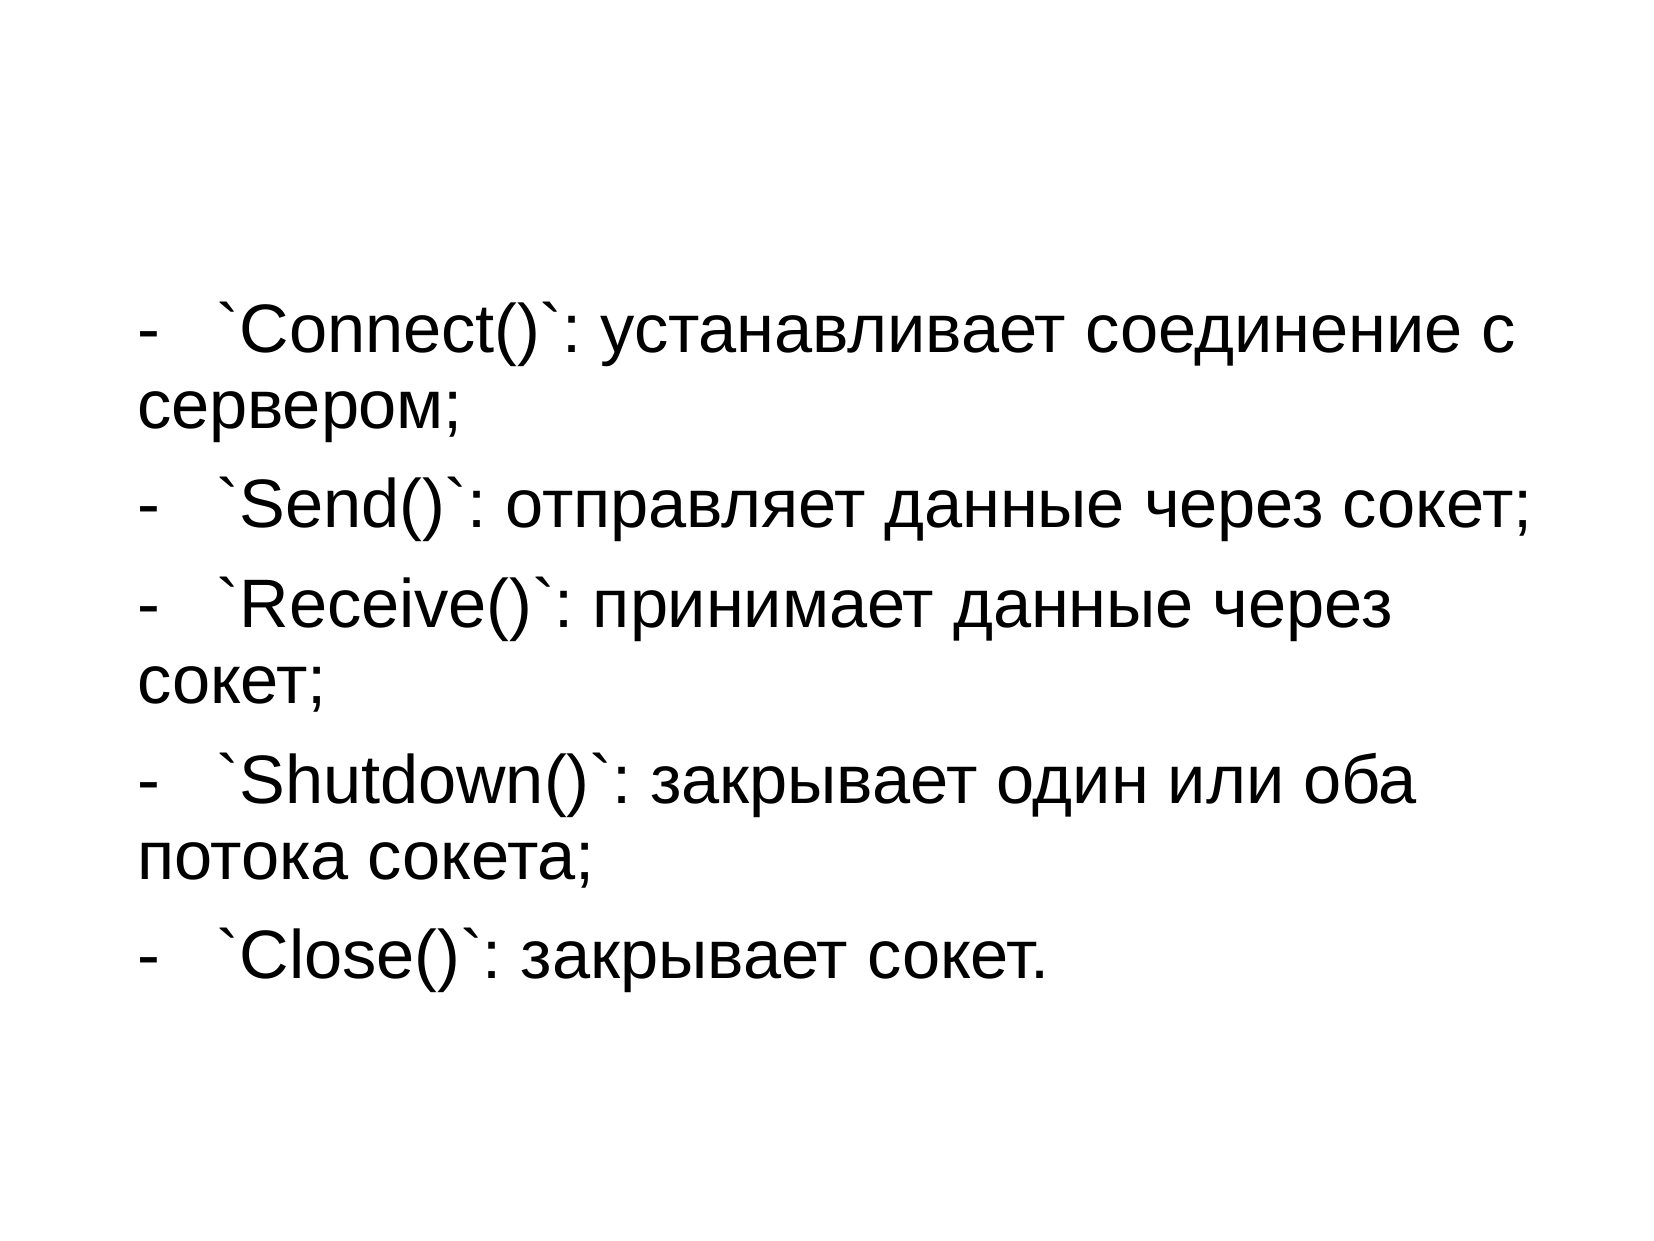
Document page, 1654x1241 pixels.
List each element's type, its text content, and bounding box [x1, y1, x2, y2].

list - `Connect()`: устанавливает соединение с сервером; - `Send()`: отправляет данные через сокет; - `Receive()`: принимает данные через сокет; - `Shutdown()`: закрывает один или оба потока сокета; - `Close()`: закрывает сокет. [82, 290, 1571, 1010]
